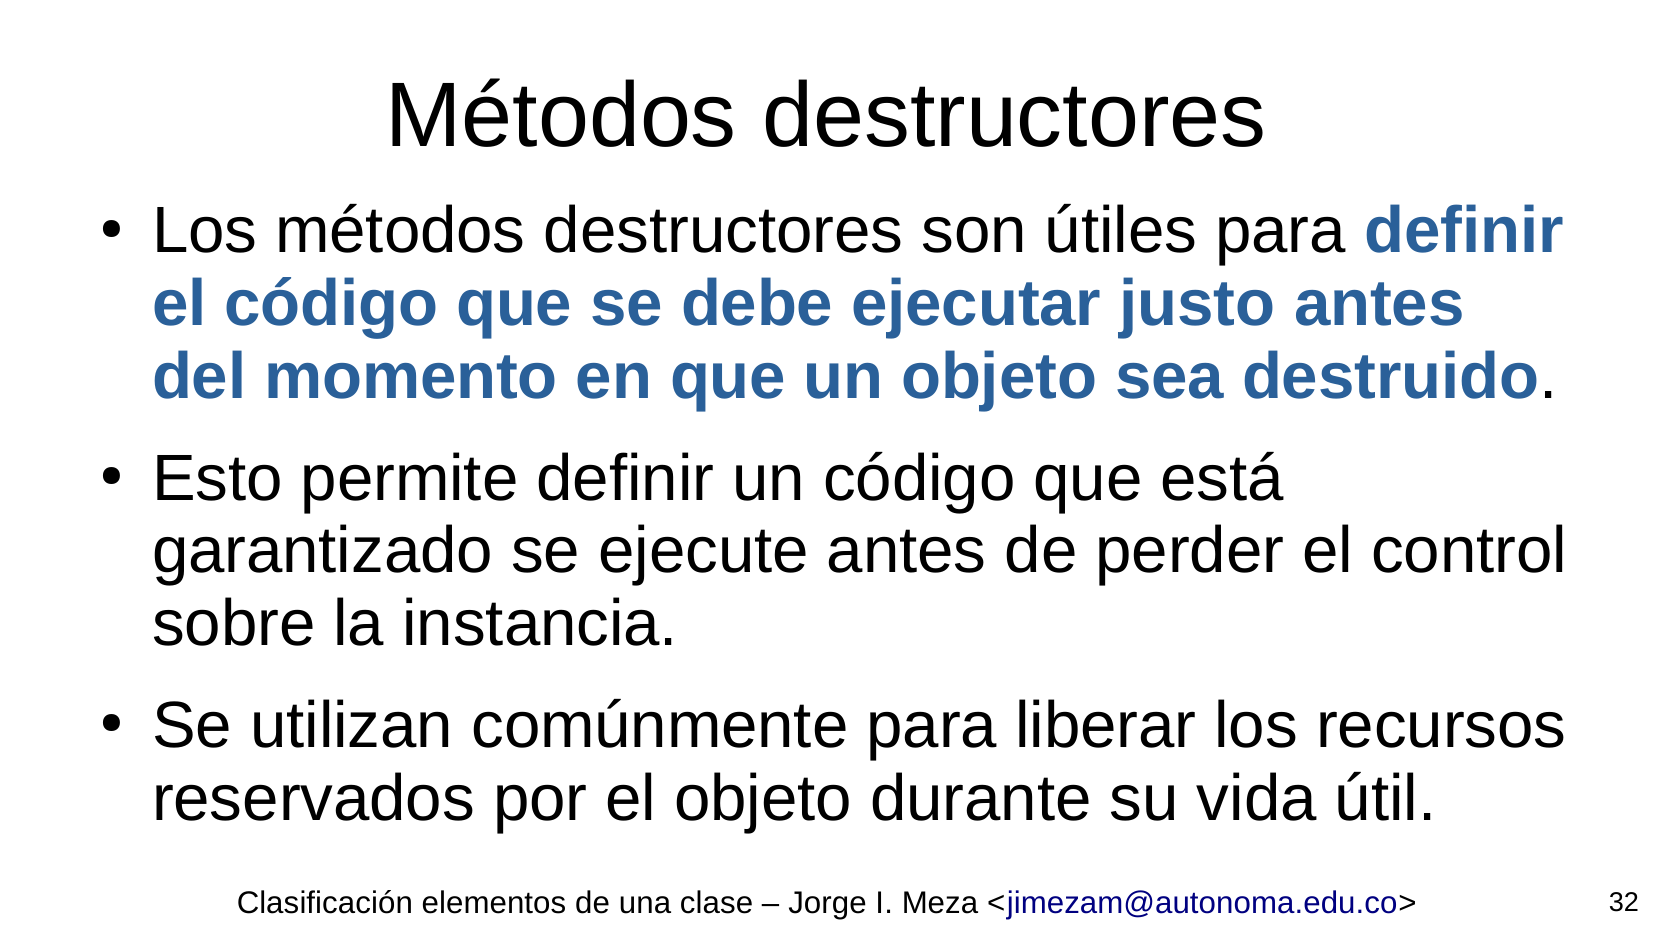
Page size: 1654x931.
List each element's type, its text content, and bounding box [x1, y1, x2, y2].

title Métodos destructores [82, 37, 1571, 193]
list Los métodos destructores son útiles para definir el código que se debe ejecutar justo antes del momento en que un objeto sea destruido. Esto permite definir un código que está garantizado se ejecute antes de perder el control sobre la instancia. Se utilizan comúnmente para liberar los recursos reservados por el objeto durante su vida útil. [82, 193, 1571, 855]
